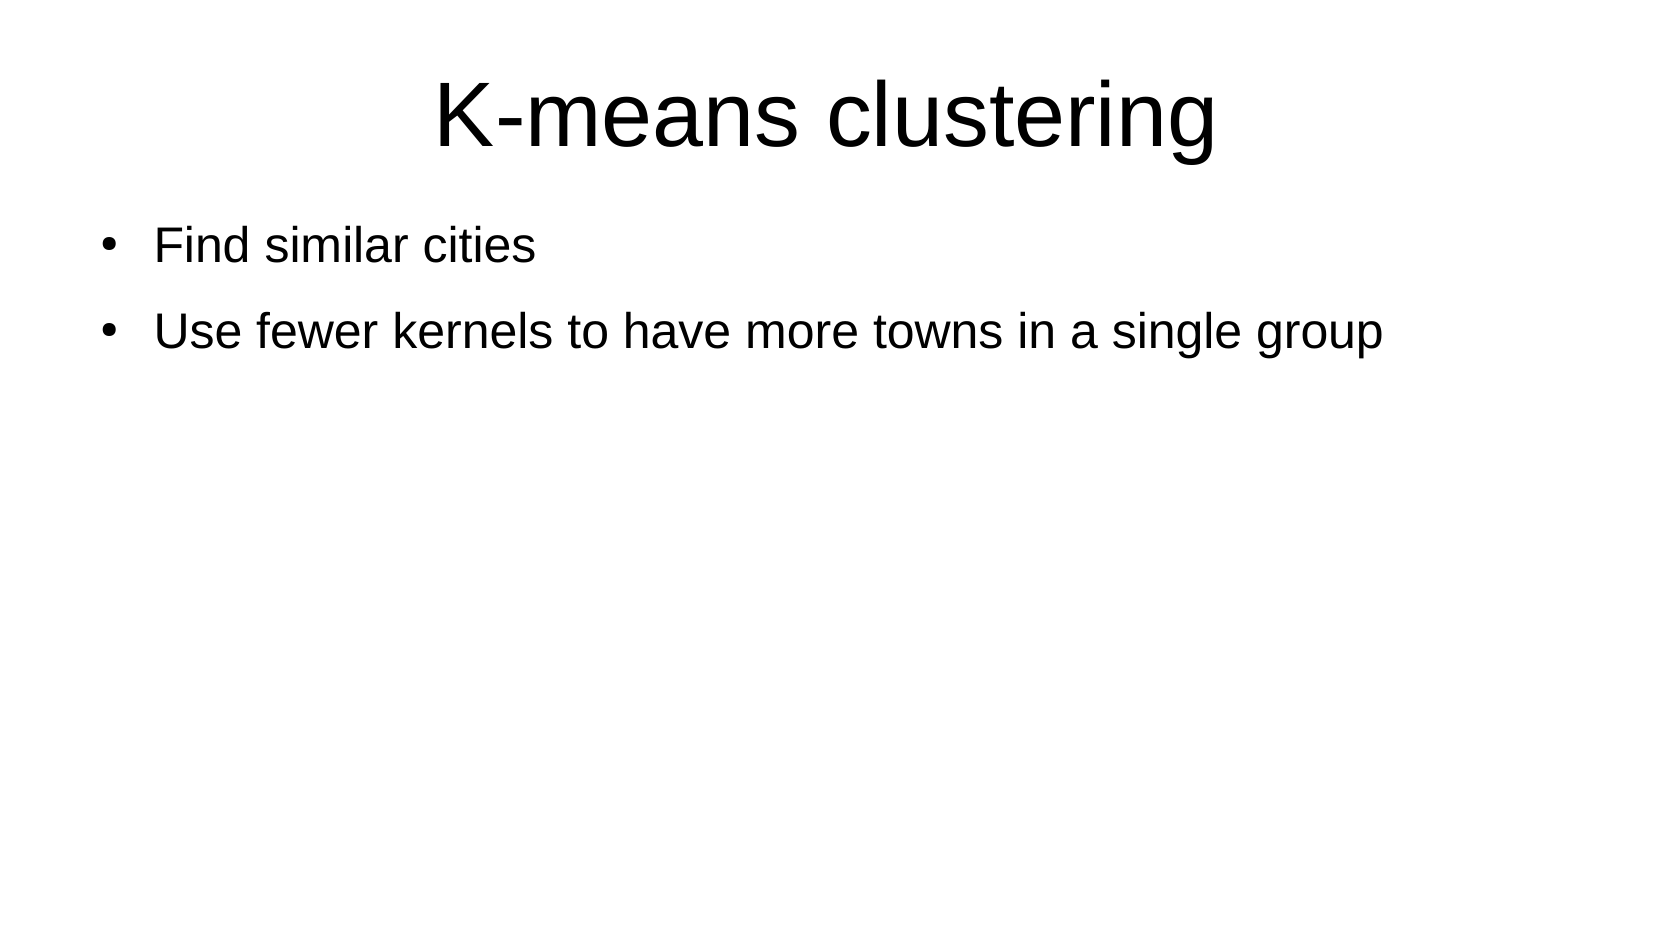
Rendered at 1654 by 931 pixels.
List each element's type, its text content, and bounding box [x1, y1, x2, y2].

title K-means clustering [82, 37, 1571, 193]
list Find similar cities Use fewer kernels to have more towns in a single group [82, 217, 1571, 758]
